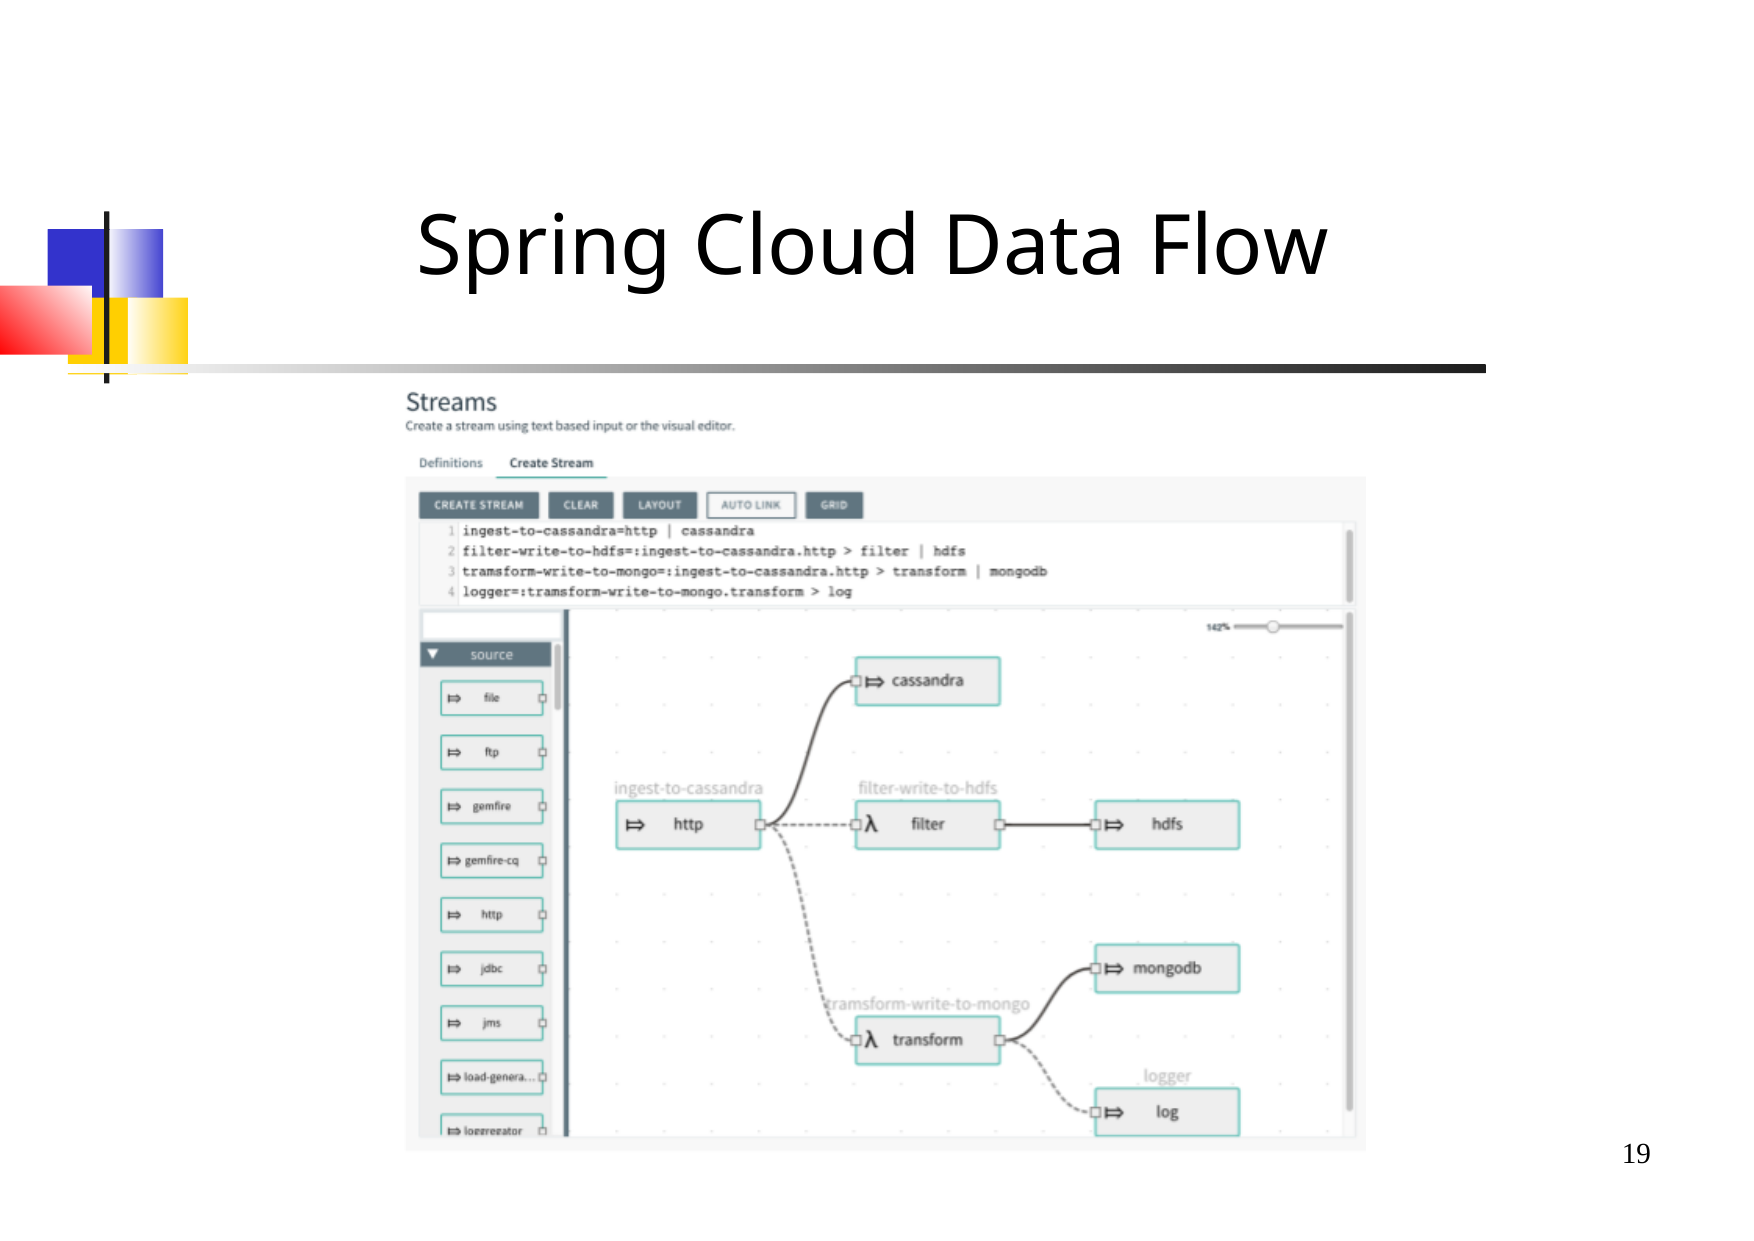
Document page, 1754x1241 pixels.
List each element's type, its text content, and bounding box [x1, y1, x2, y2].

picture [400, 383, 1366, 1158]
title Spring Cloud Data Flow [179, 139, 1567, 351]
